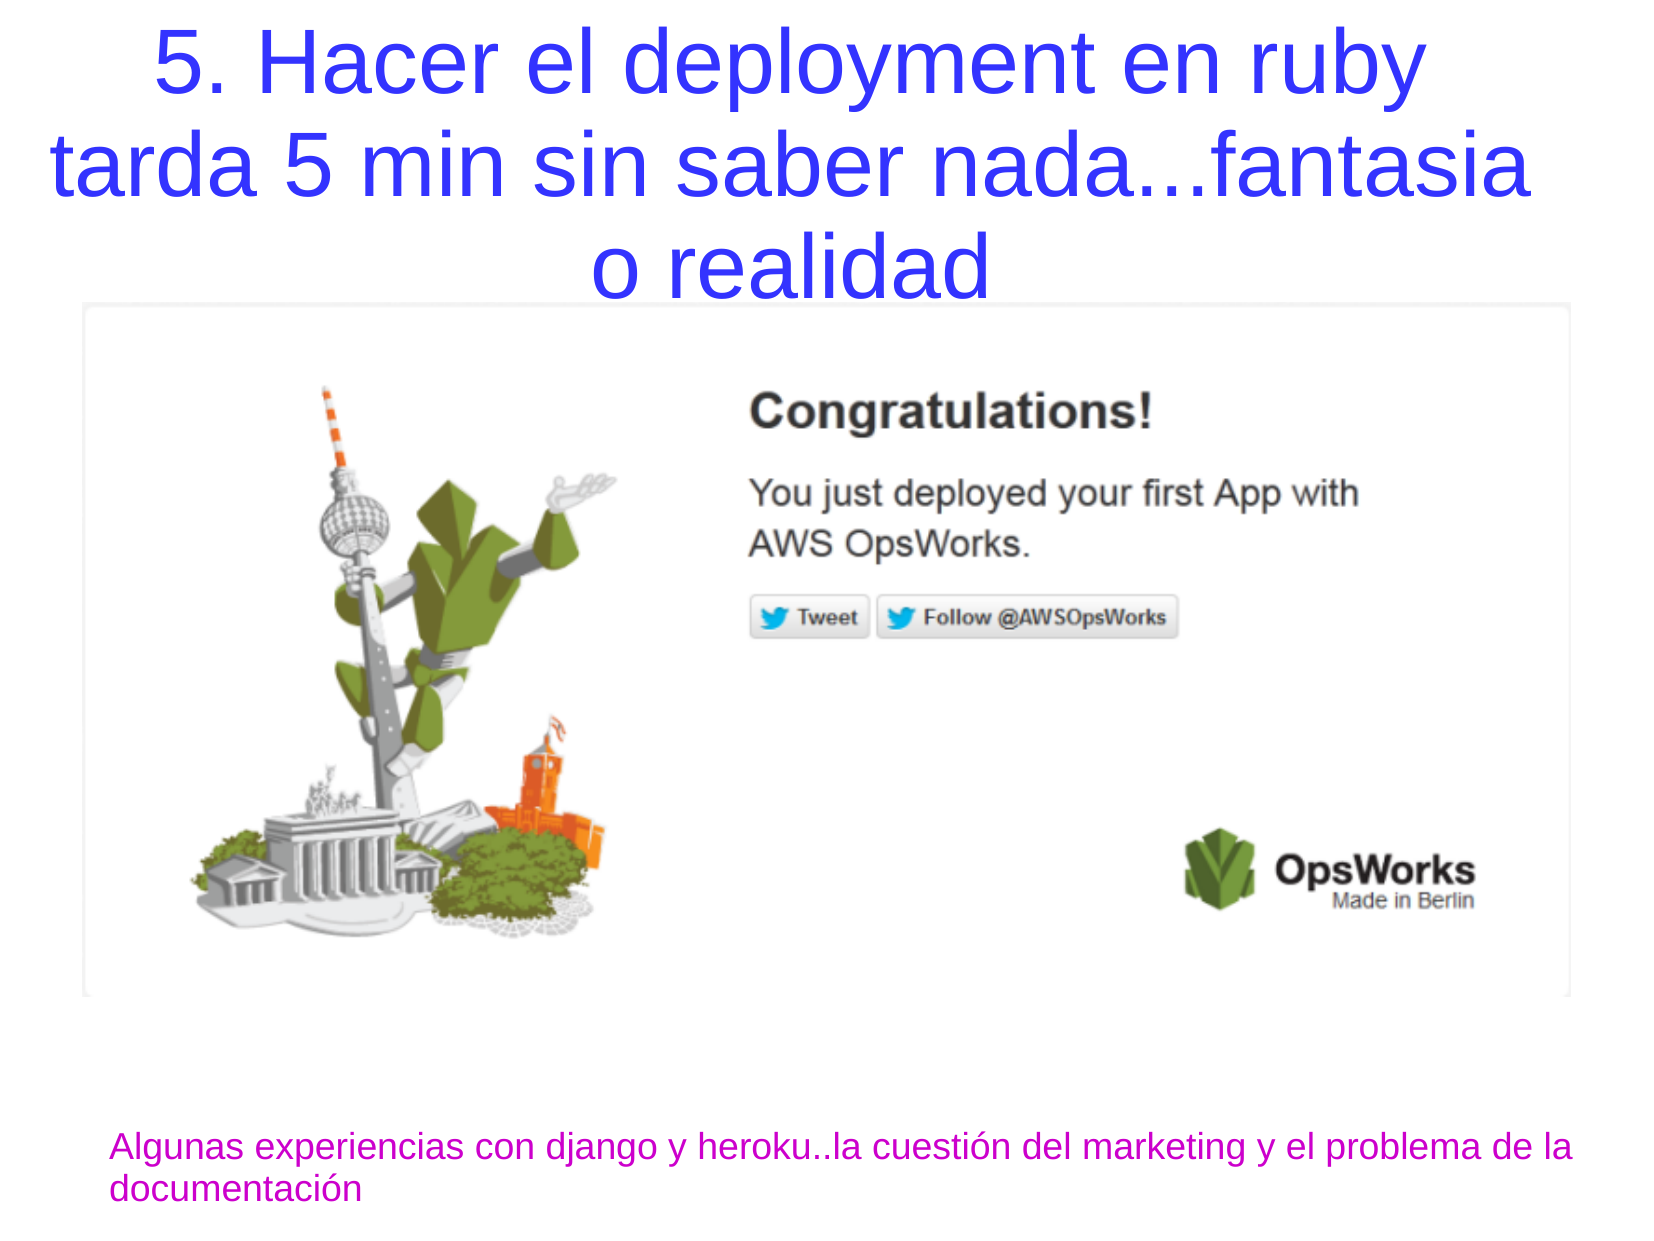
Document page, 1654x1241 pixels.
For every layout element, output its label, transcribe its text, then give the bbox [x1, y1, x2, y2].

picture [82, 302, 1571, 997]
text_box Algunas experiencias con django y heroku..la cuestión del marketing y el problema de la documentación [94, 1117, 1599, 1217]
title 5. Hacer el deployment en ruby tarda 5 min sin saber nada...fantasia o realidad [47, 10, 1536, 319]
